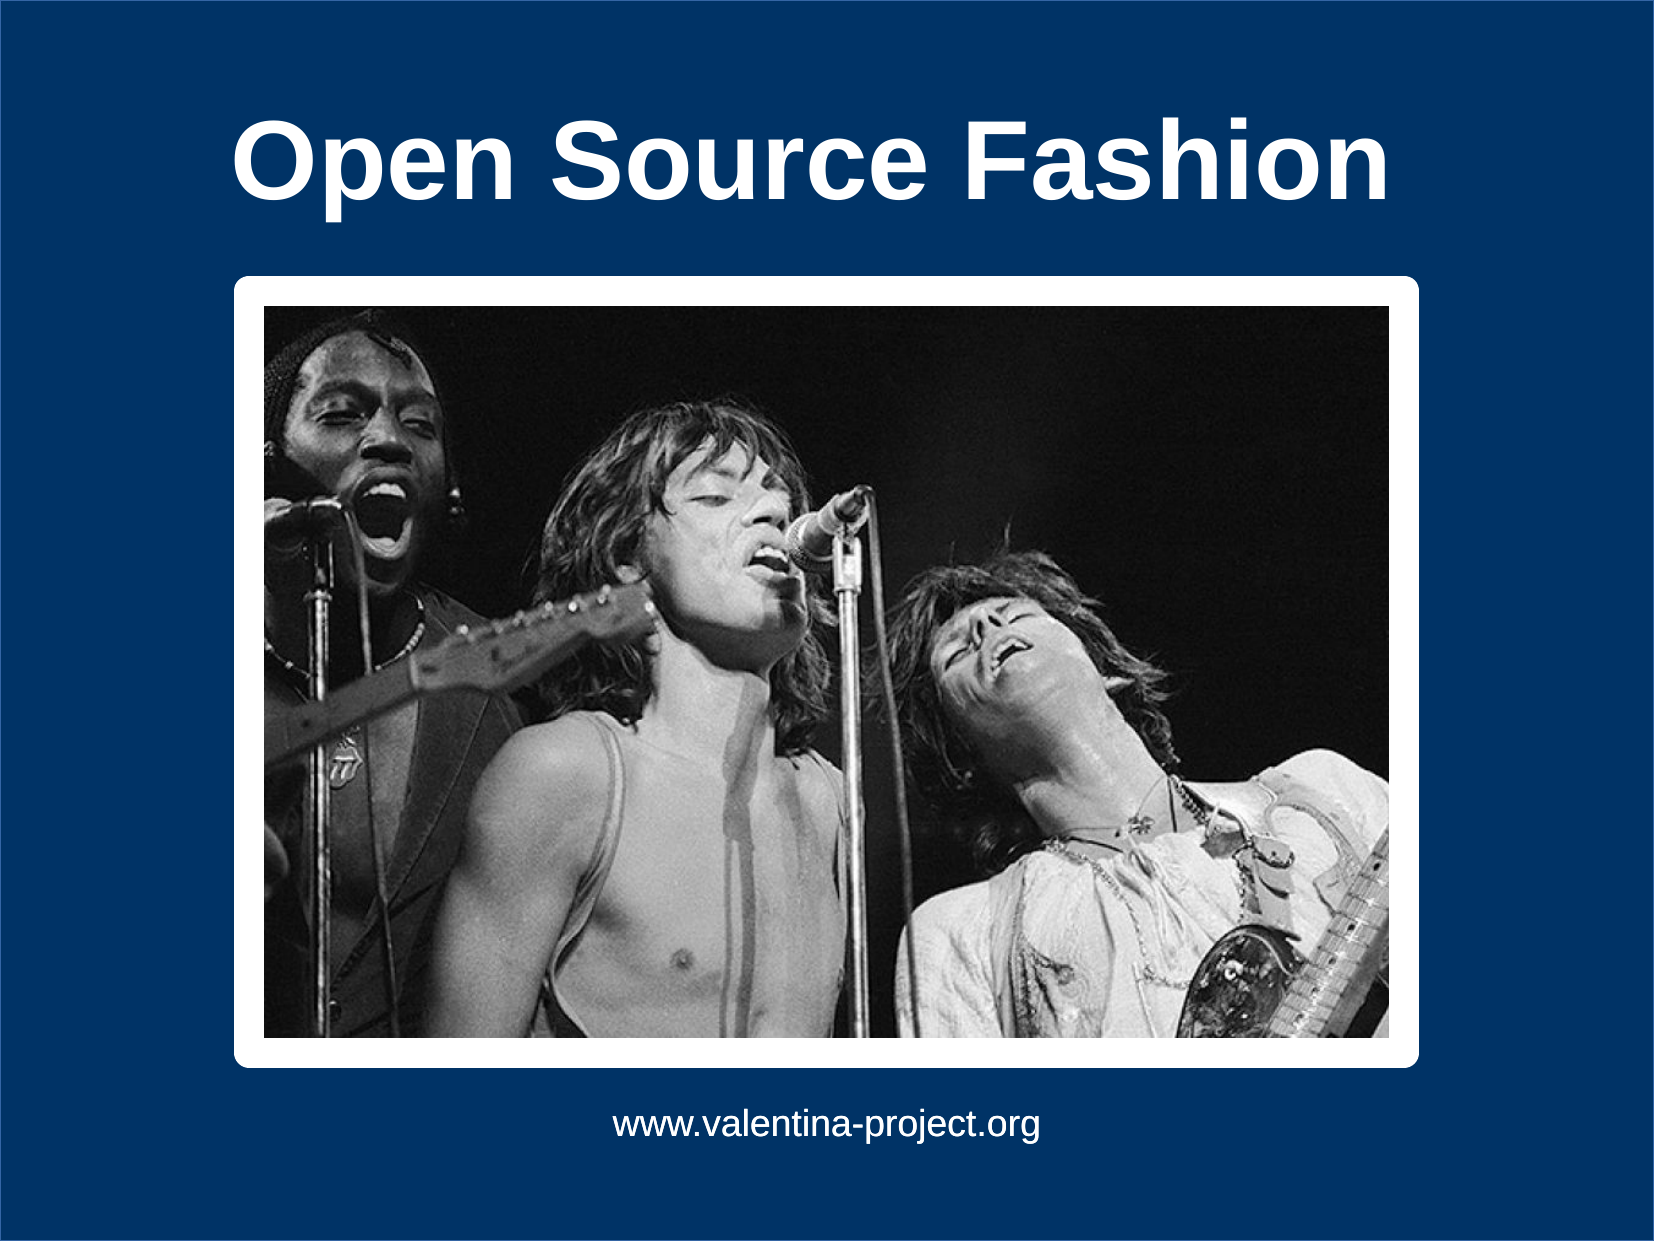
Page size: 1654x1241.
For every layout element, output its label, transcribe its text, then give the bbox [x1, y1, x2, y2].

text_box “You can't always get what you want But if you try sometime you just might find You get what you need” Keith Richards, Mick Jagger Published by ABKCO Music, Inc. [430, 1068, 1246, 1155]
text_box www.valentina-project.org [598, 1095, 1056, 1171]
text_box Open Source Fashion [216, 90, 1438, 306]
picture [264, 305, 1390, 1038]
text_box [0, 0, 1654, 1241]
